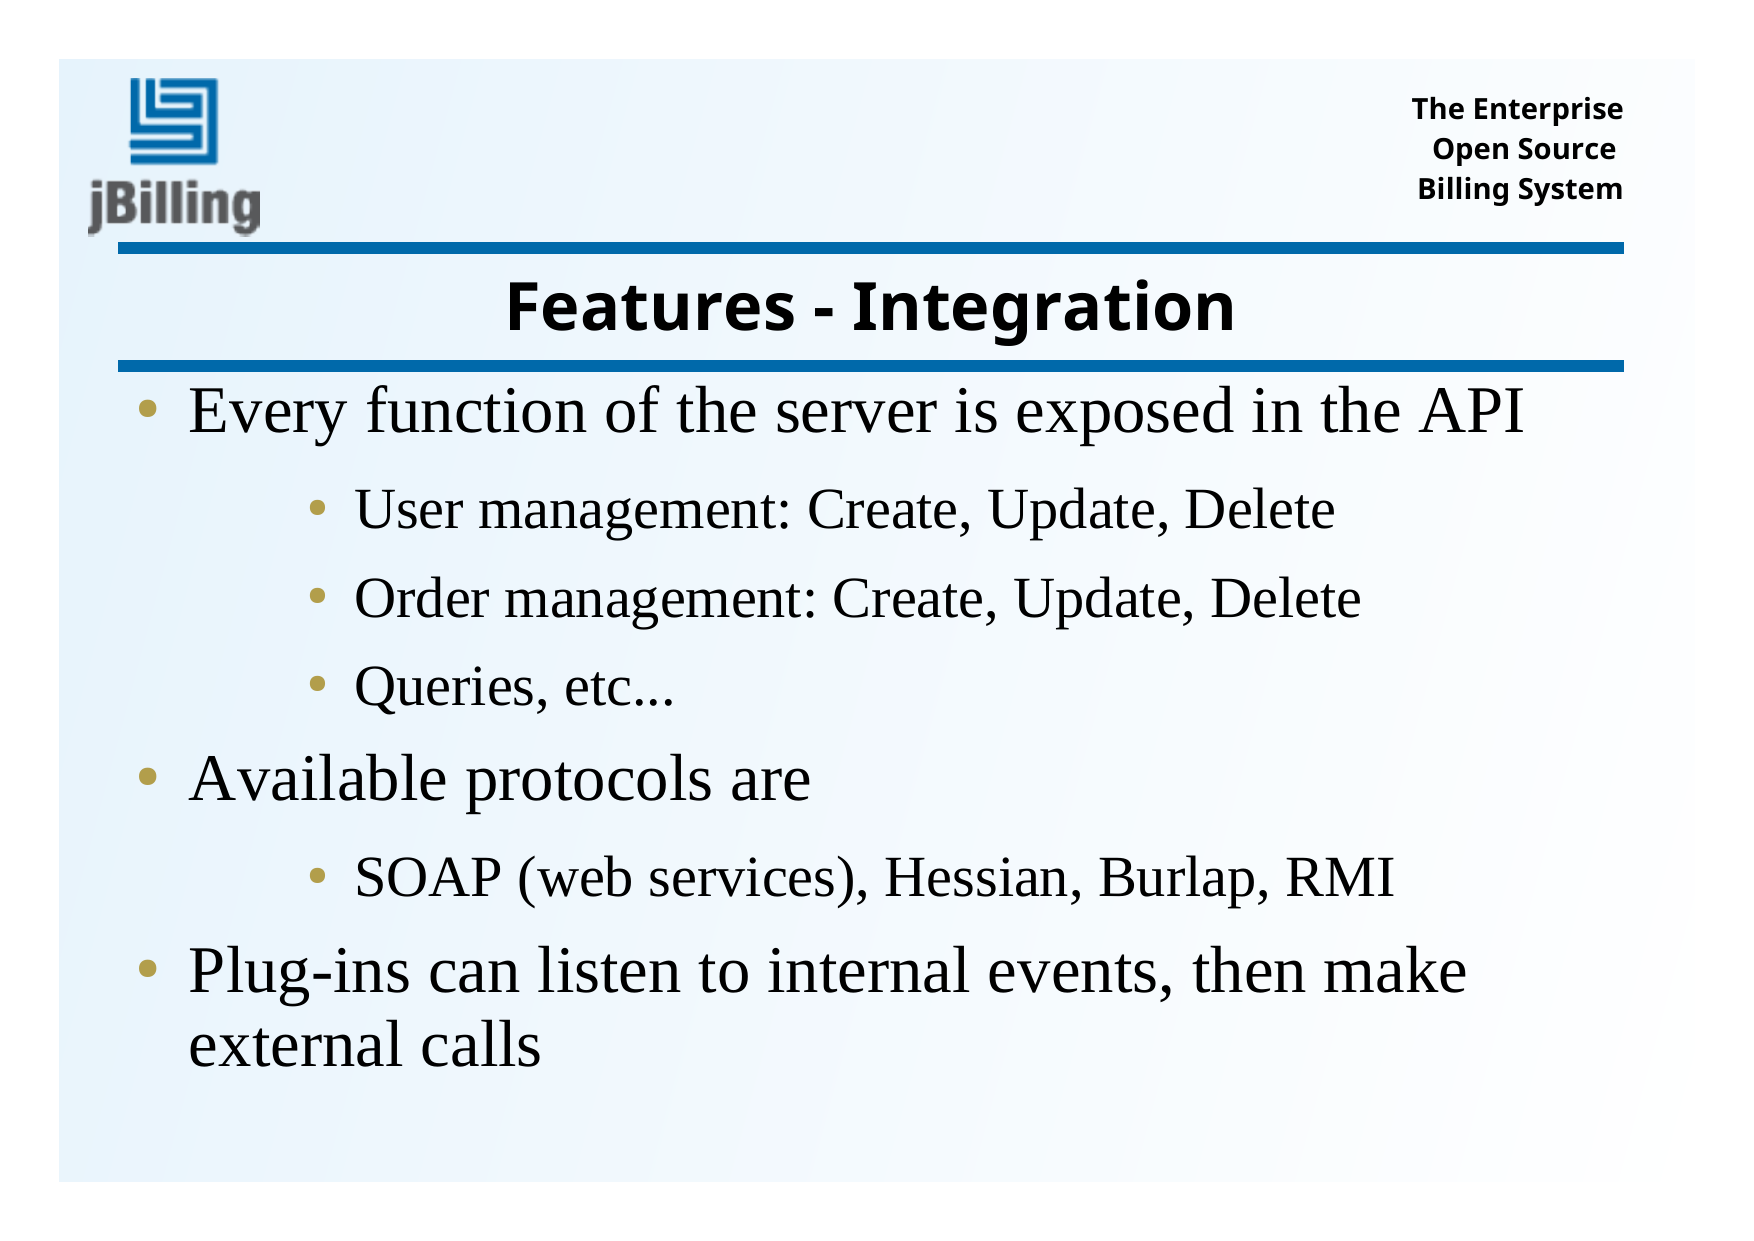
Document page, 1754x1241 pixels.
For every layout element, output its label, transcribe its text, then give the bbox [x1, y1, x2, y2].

list Every function of the server is exposed in the API User management: Create, Update, Delete Order management: Create, Update, Delete Queries, etc... Available protocols are SOAP (web services), Hessian, Burlap, RMI Plug-ins can listen to internal events, then make external calls [118, 373, 1625, 1134]
title Features - Integration [118, 248, 1625, 361]
picture [88, 78, 260, 237]
